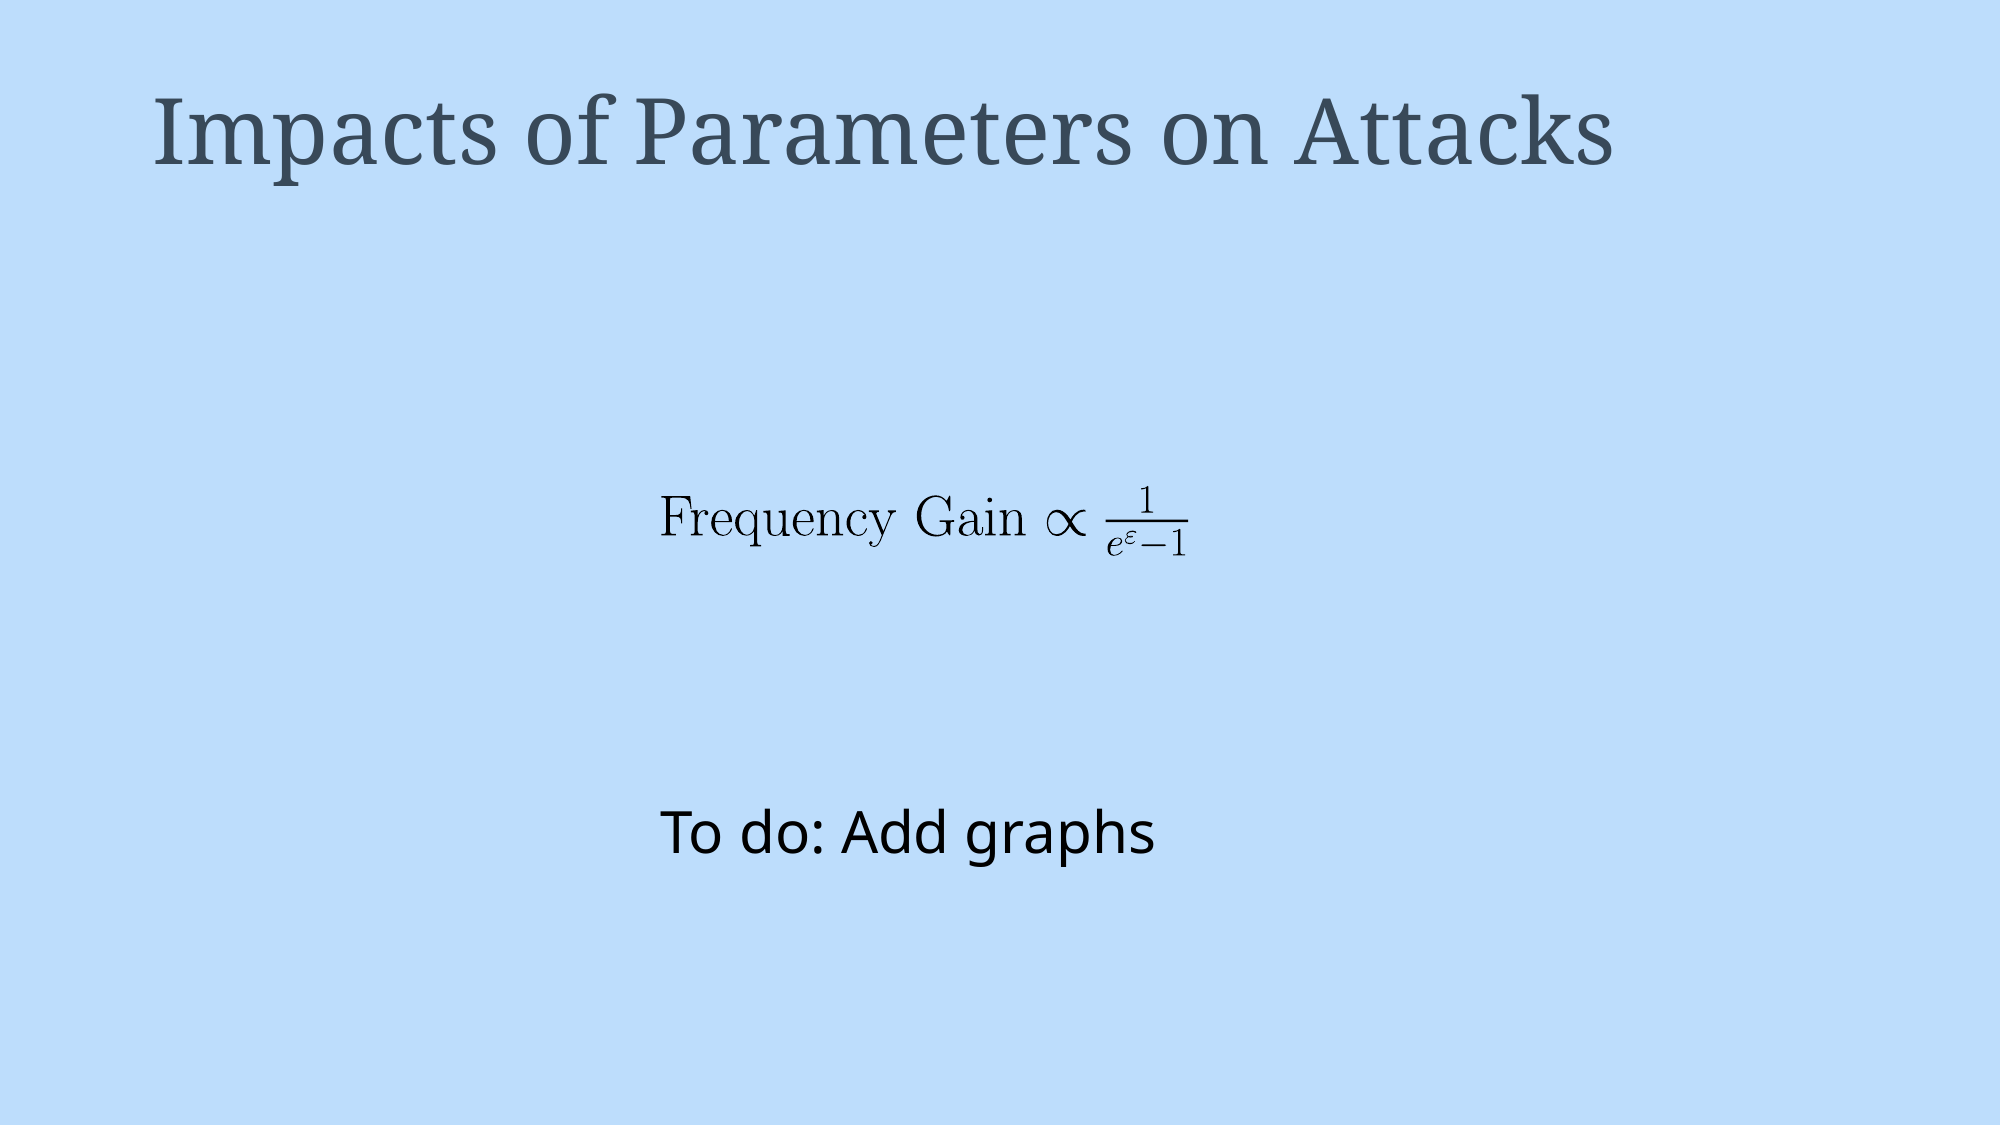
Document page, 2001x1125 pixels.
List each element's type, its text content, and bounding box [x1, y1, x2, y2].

list To do: Add graphs [645, 796, 2000, 1125]
title Impacts of Parameters on Attacks [137, 59, 1863, 211]
picture [88, 337, 1764, 705]
